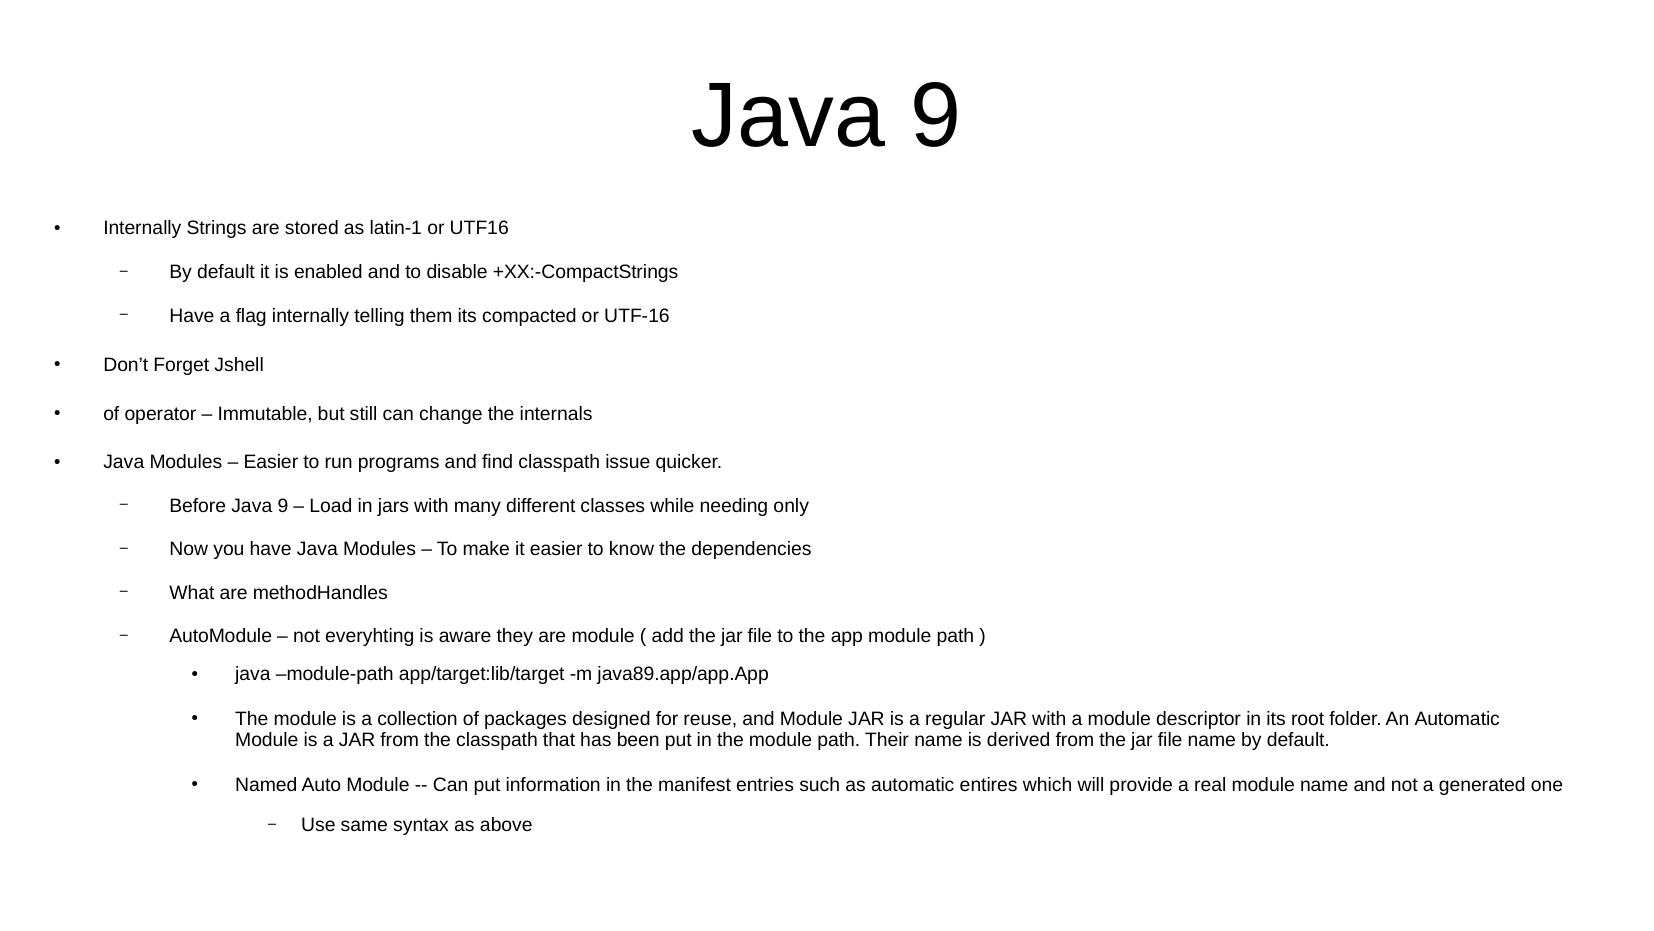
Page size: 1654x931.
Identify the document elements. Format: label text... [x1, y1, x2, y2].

list Internally Strings are stored as latin-1 or UTF16 By default it is enabled and to disable +XX:-CompactStrings Have a flag internally telling them its compacted or UTF-16 Don’t Forget Jshell of operator – Immutable, but still can change the internals Java Modules – Easier to run programs and find classpath issue quicker. Before Java 9 – Load in jars with many different classes while needing only Now you have Java Modules – To make it easier to know the dependencies What are methodHandles AutoModule – not everyhting is aware they are module ( add the jar file to the app module path ) java –module-path app/target:lib/target -m java89.app/app.App The module is a collection of packages designed for reuse, and Module JAR is a regular JAR with a module descriptor in its root folder. An Automatic Module is a JAR from the classpath that has been put in the module path. Their name is derived from the jar file name by default. Named Auto Module -- Can put information in the manifest entries such as automatic entires which will provide a real module name and not a generated one Use same syntax as above [37, 217, 1571, 863]
title Java 9 [82, 37, 1571, 193]
